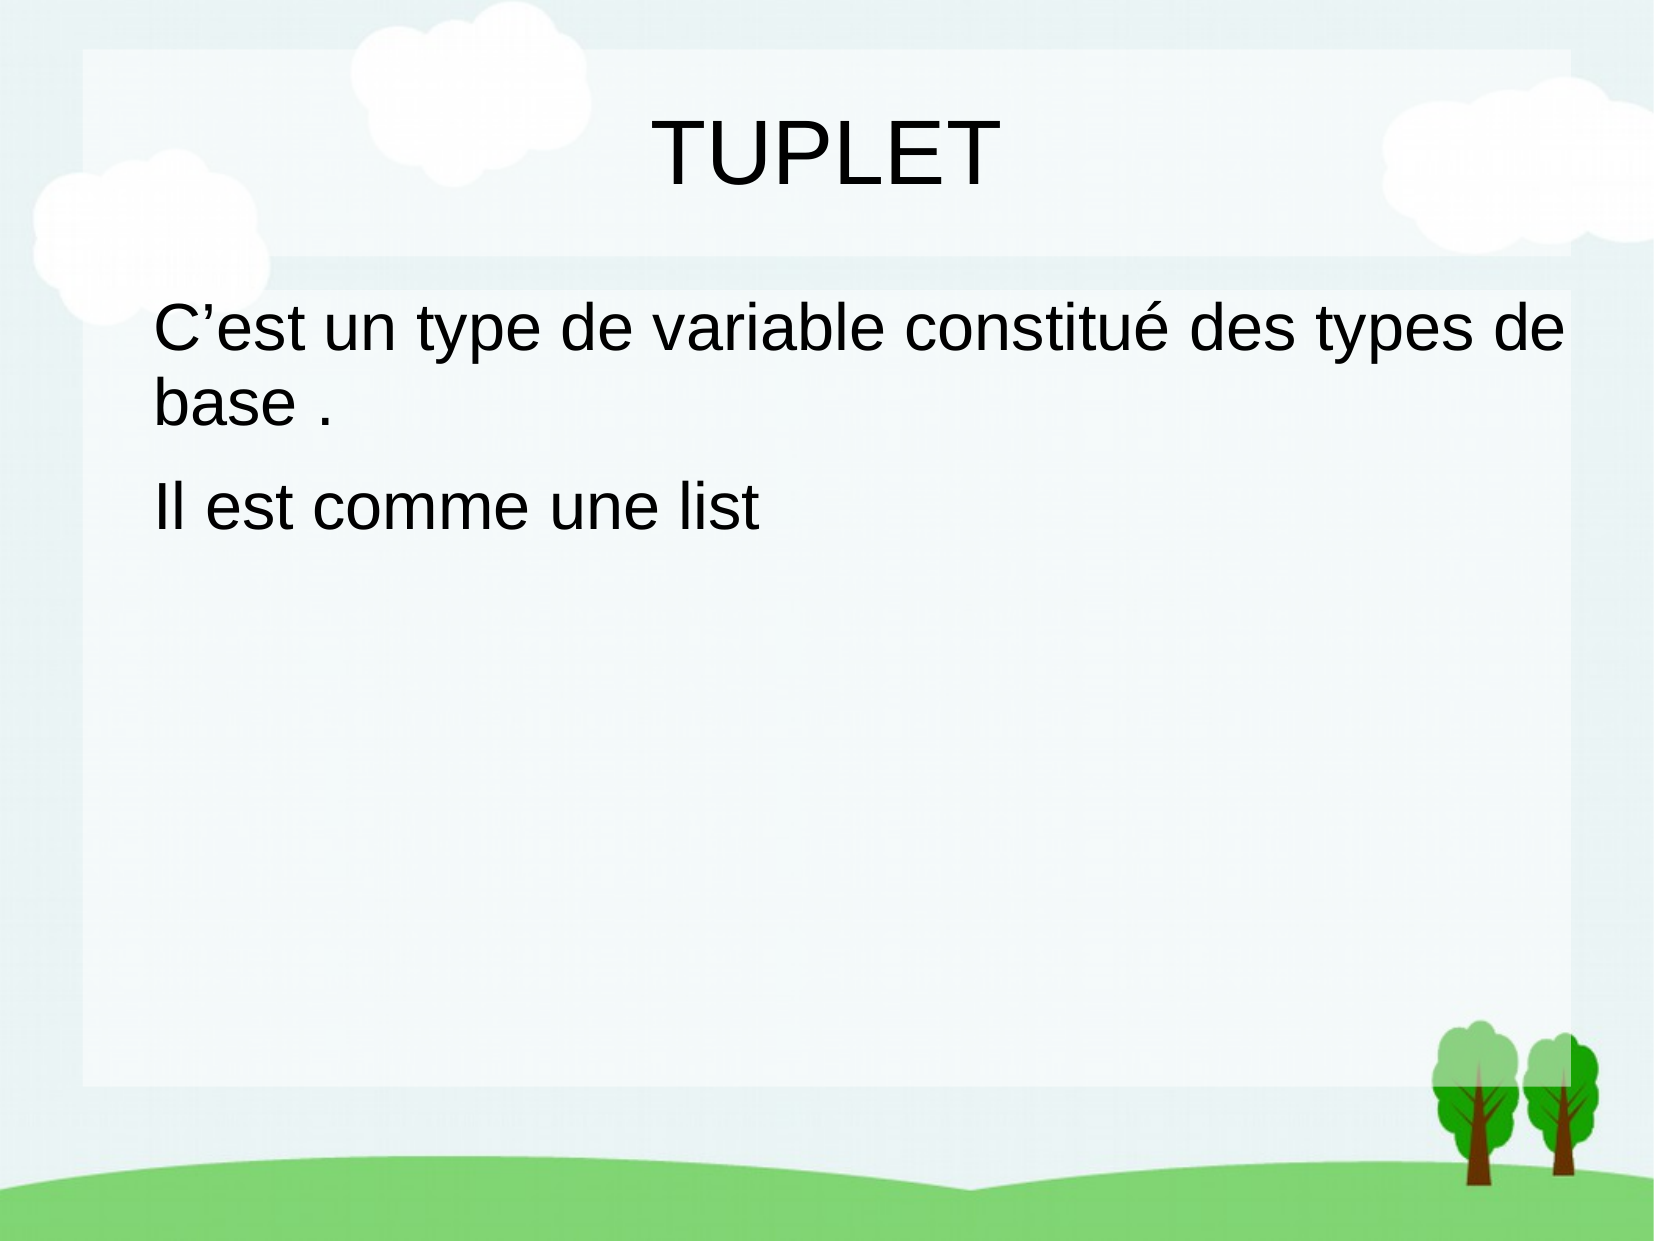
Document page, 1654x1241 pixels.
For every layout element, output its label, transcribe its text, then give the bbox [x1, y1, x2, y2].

list C’est un type de variable constitué des types de base . Il est comme une list [82, 290, 1571, 1087]
picture [0, 0, 1654, 1241]
title TUPLET [82, 49, 1571, 257]
